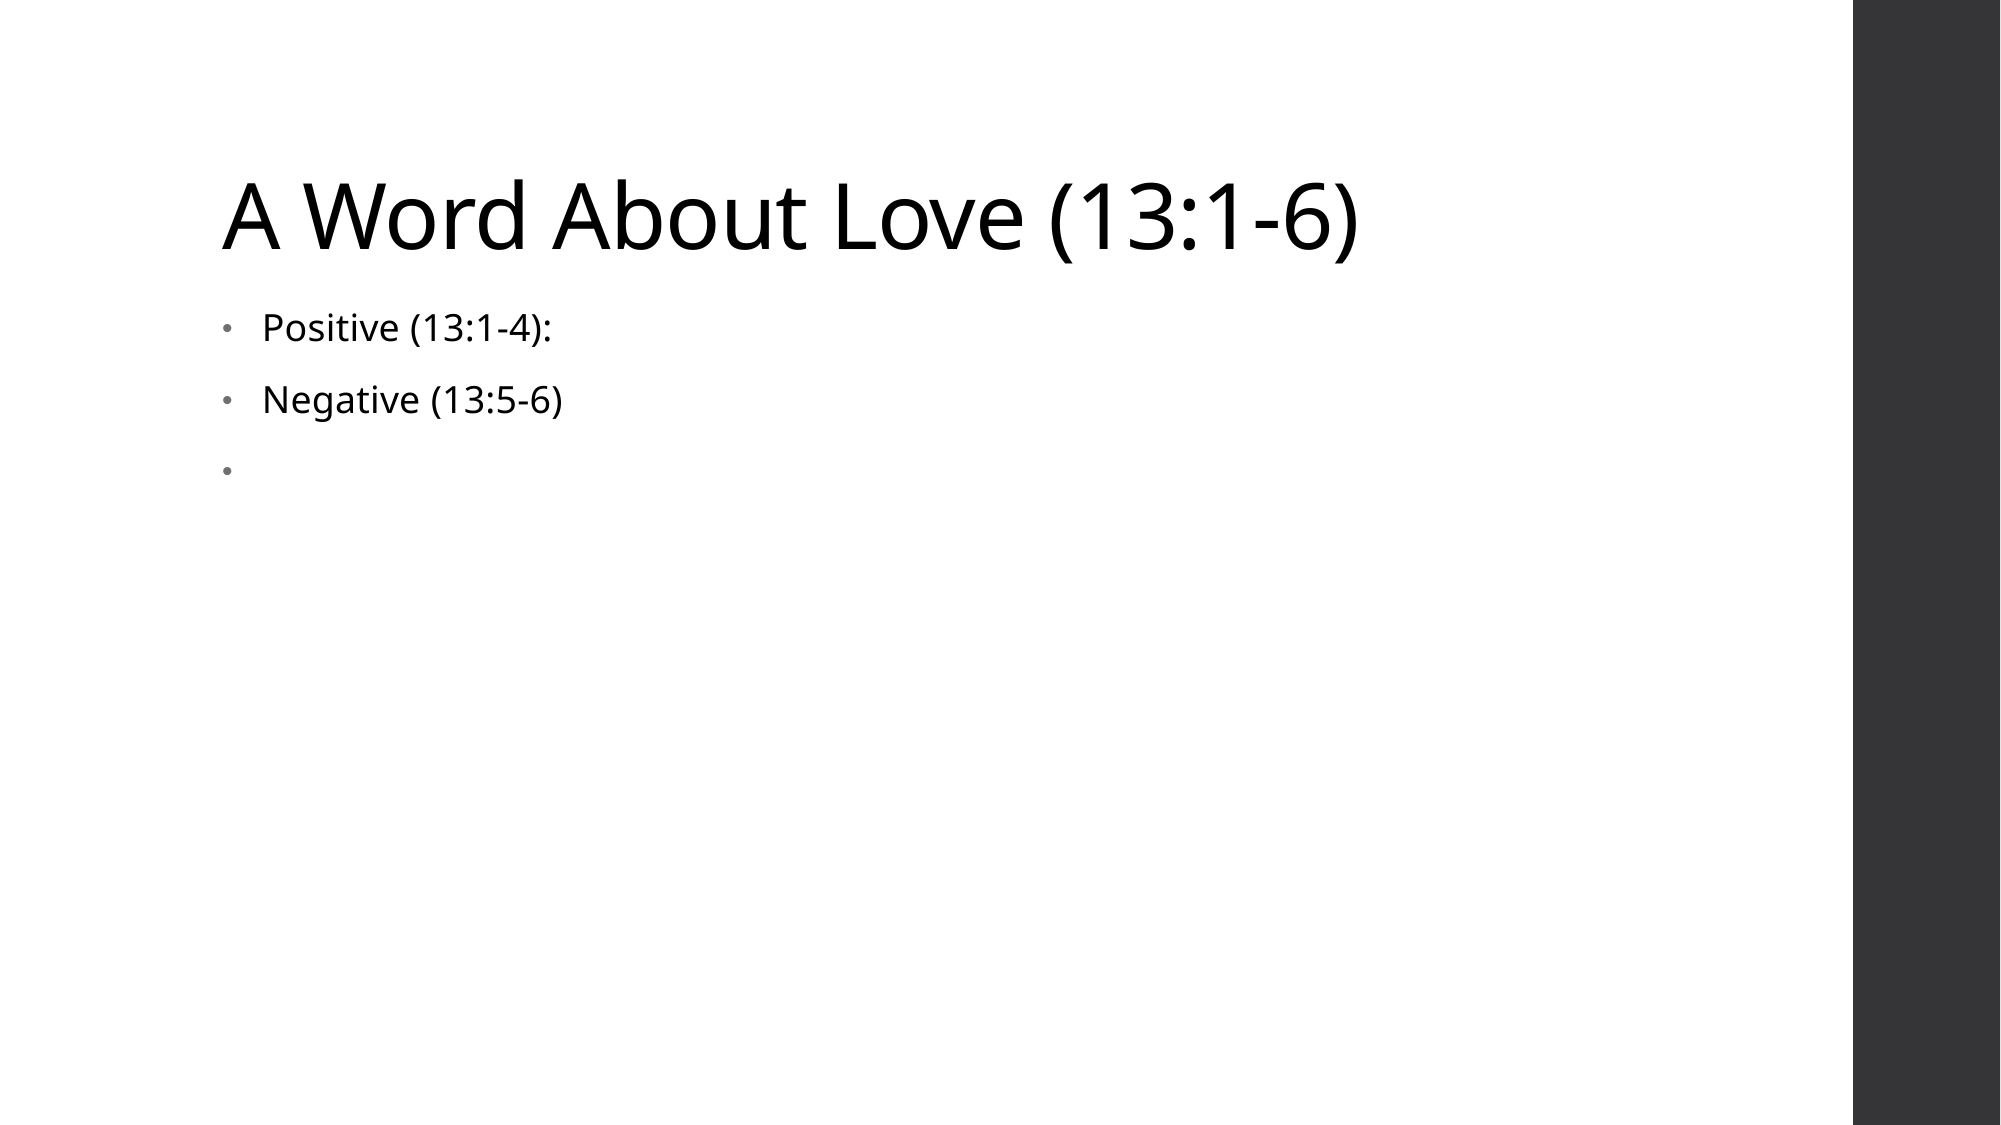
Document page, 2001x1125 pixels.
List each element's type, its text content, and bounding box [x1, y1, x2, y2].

title A Word About Love (13:1-6) [206, 60, 1797, 278]
list Positive (13:1-4): Negative (13:5-6) [206, 299, 1617, 1014]
